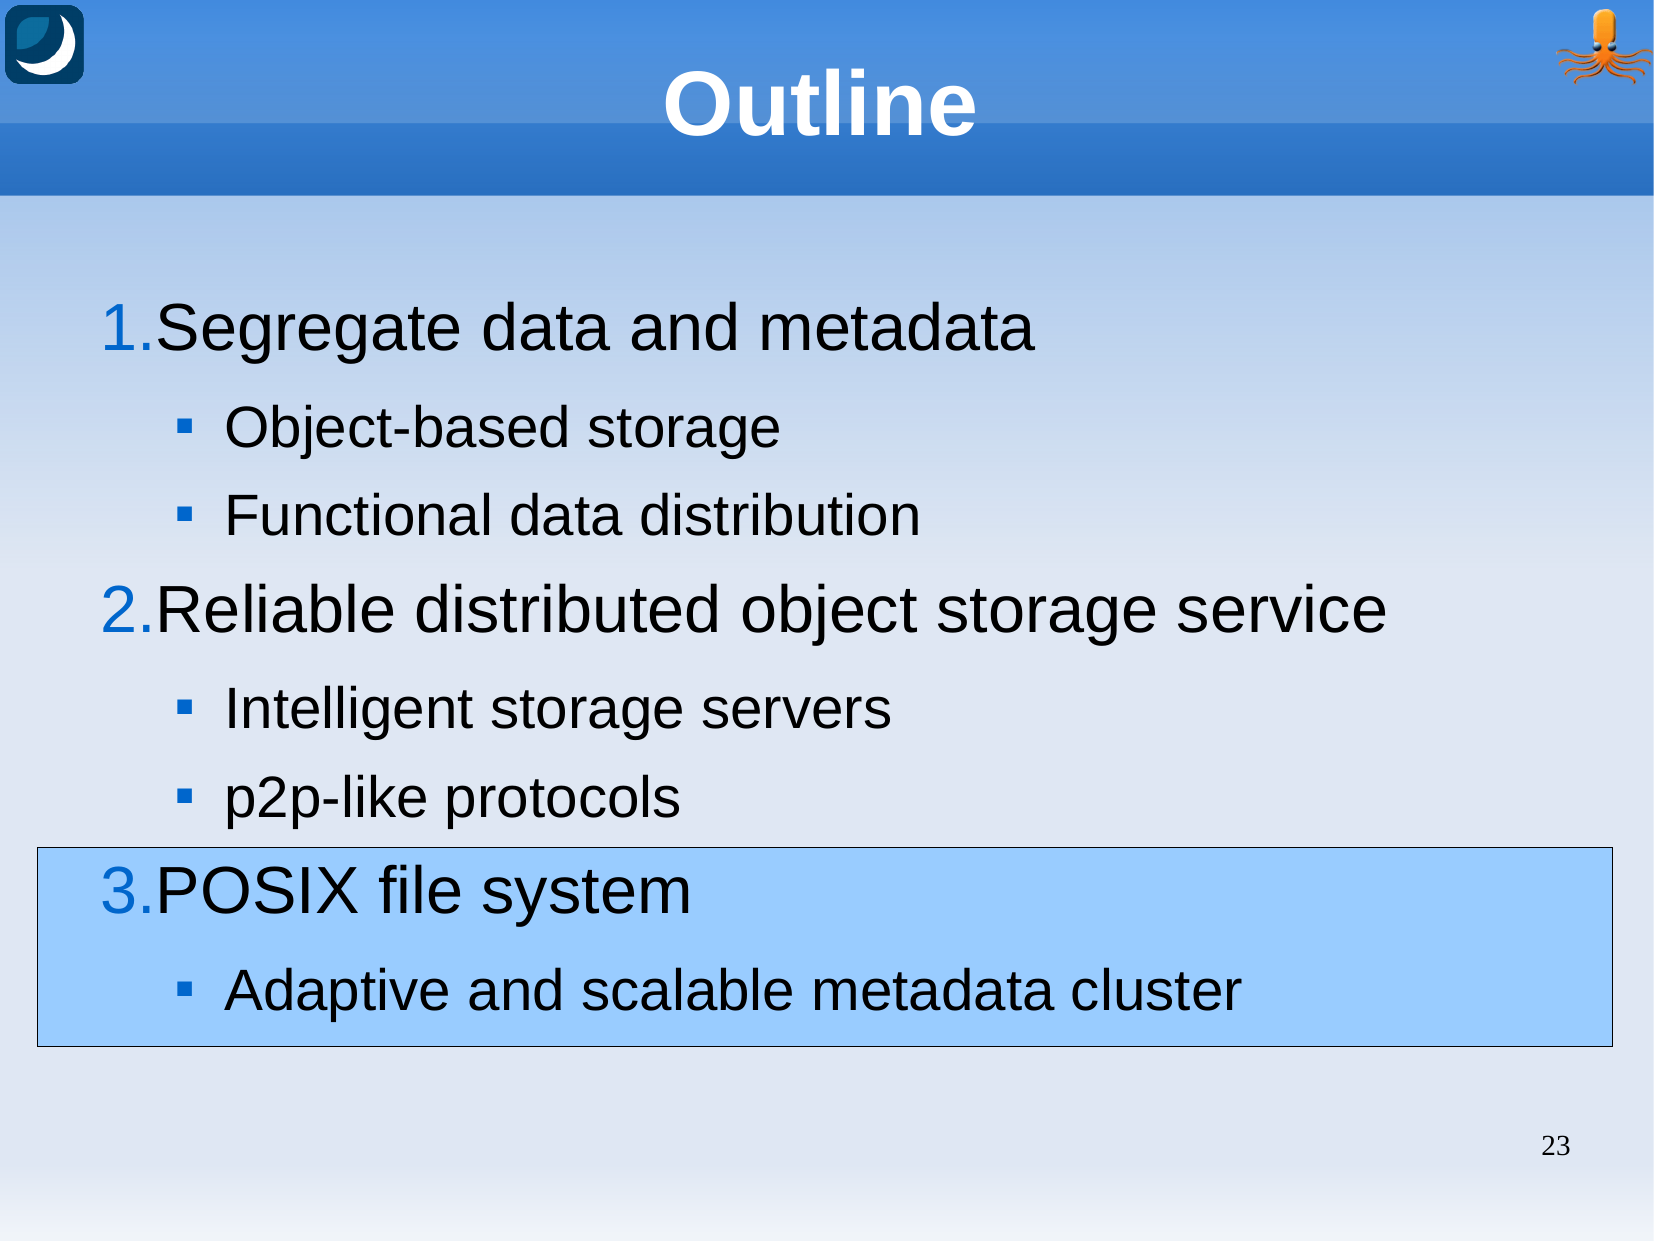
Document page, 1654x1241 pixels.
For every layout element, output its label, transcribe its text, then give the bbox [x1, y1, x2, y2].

text_box [37, 847, 82, 1047]
title Outline [76, 0, 1565, 208]
picture [0, 0, 1654, 1241]
list Segregate data and metadata Object-based storage Functional data distribution Reliable distributed object storage service Intelligent storage servers p2p-like protocols POSIX file system Adaptive and scalable metadata cluster [82, 290, 1571, 1094]
text_box [1571, 847, 1613, 1047]
